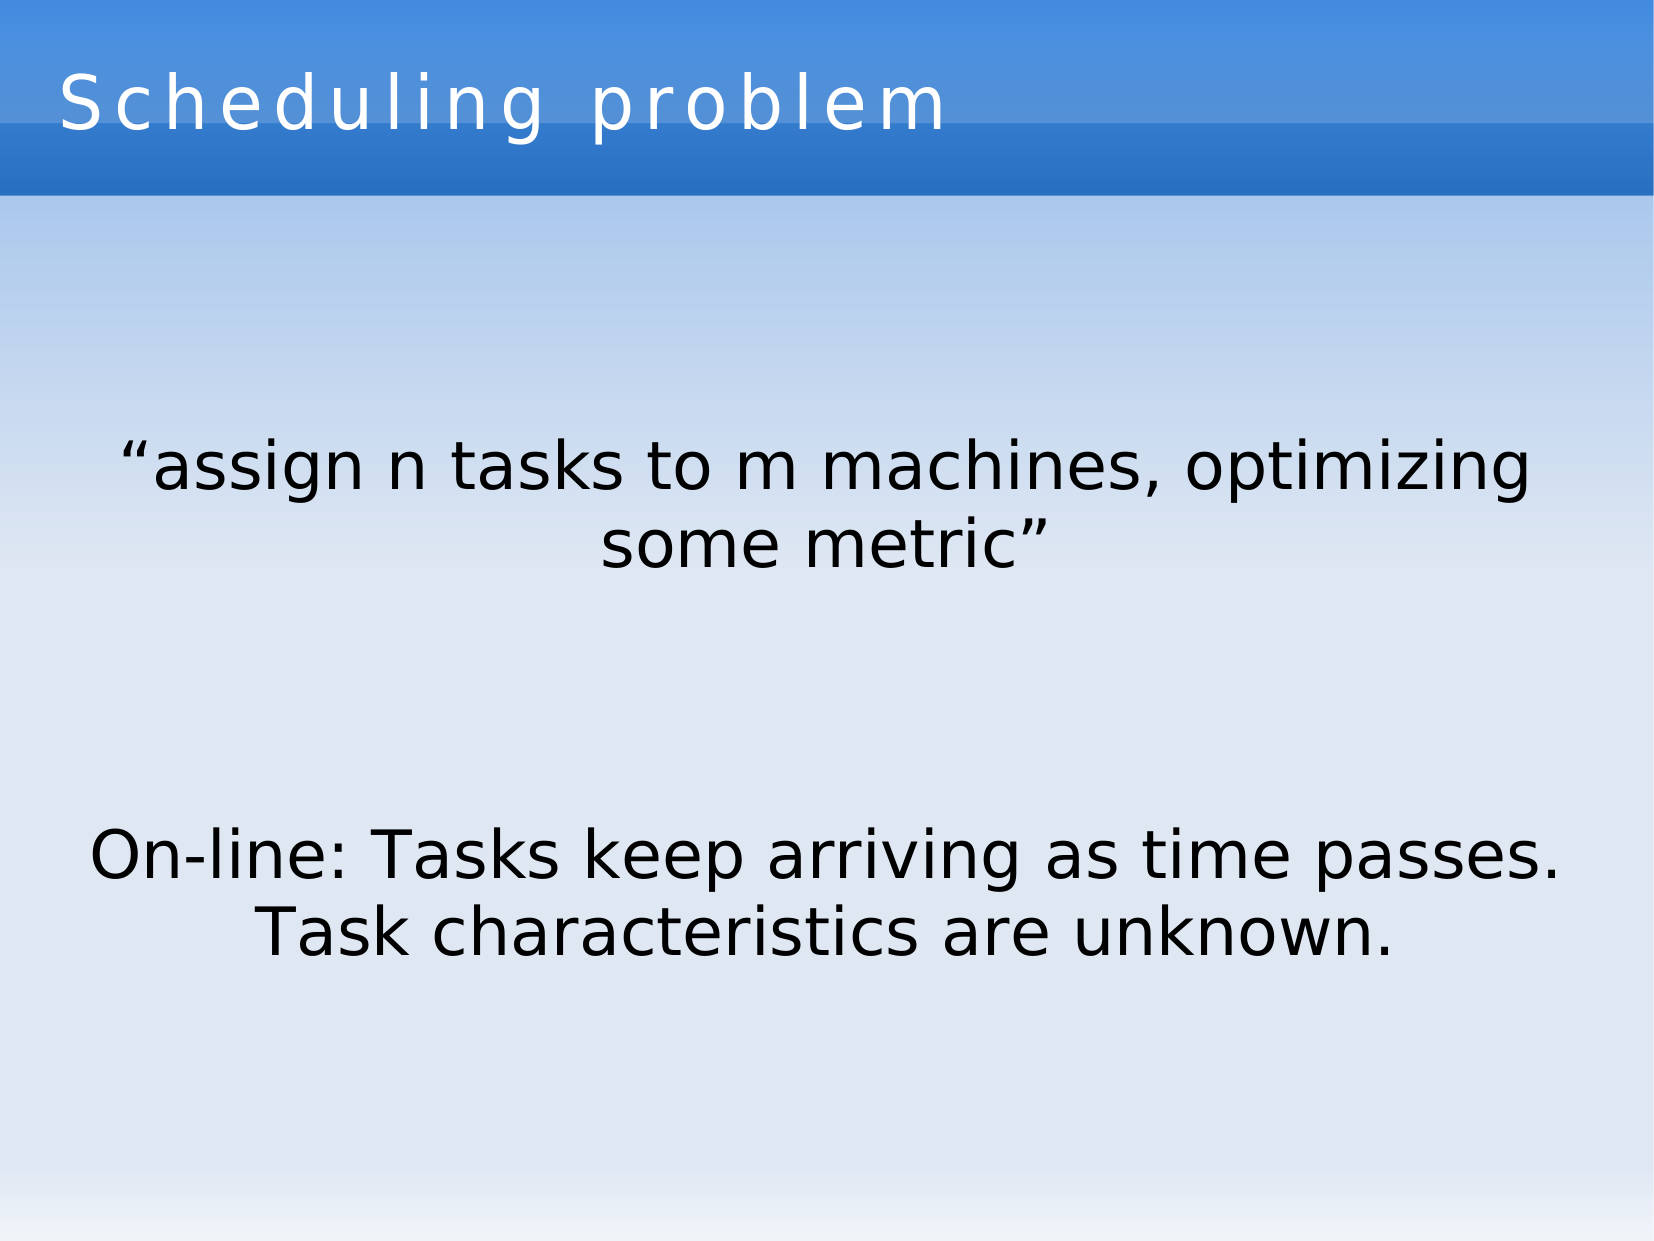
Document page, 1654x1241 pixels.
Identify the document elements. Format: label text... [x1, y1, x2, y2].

title Scheduling problem [59, 29, 1270, 178]
picture [0, 0, 1654, 1241]
subtitle “assign n tasks to m machines, optimizing some metric” On-line: Tasks keep arriving as time passes. Task characteristics are unknown. [82, 297, 1571, 1102]
